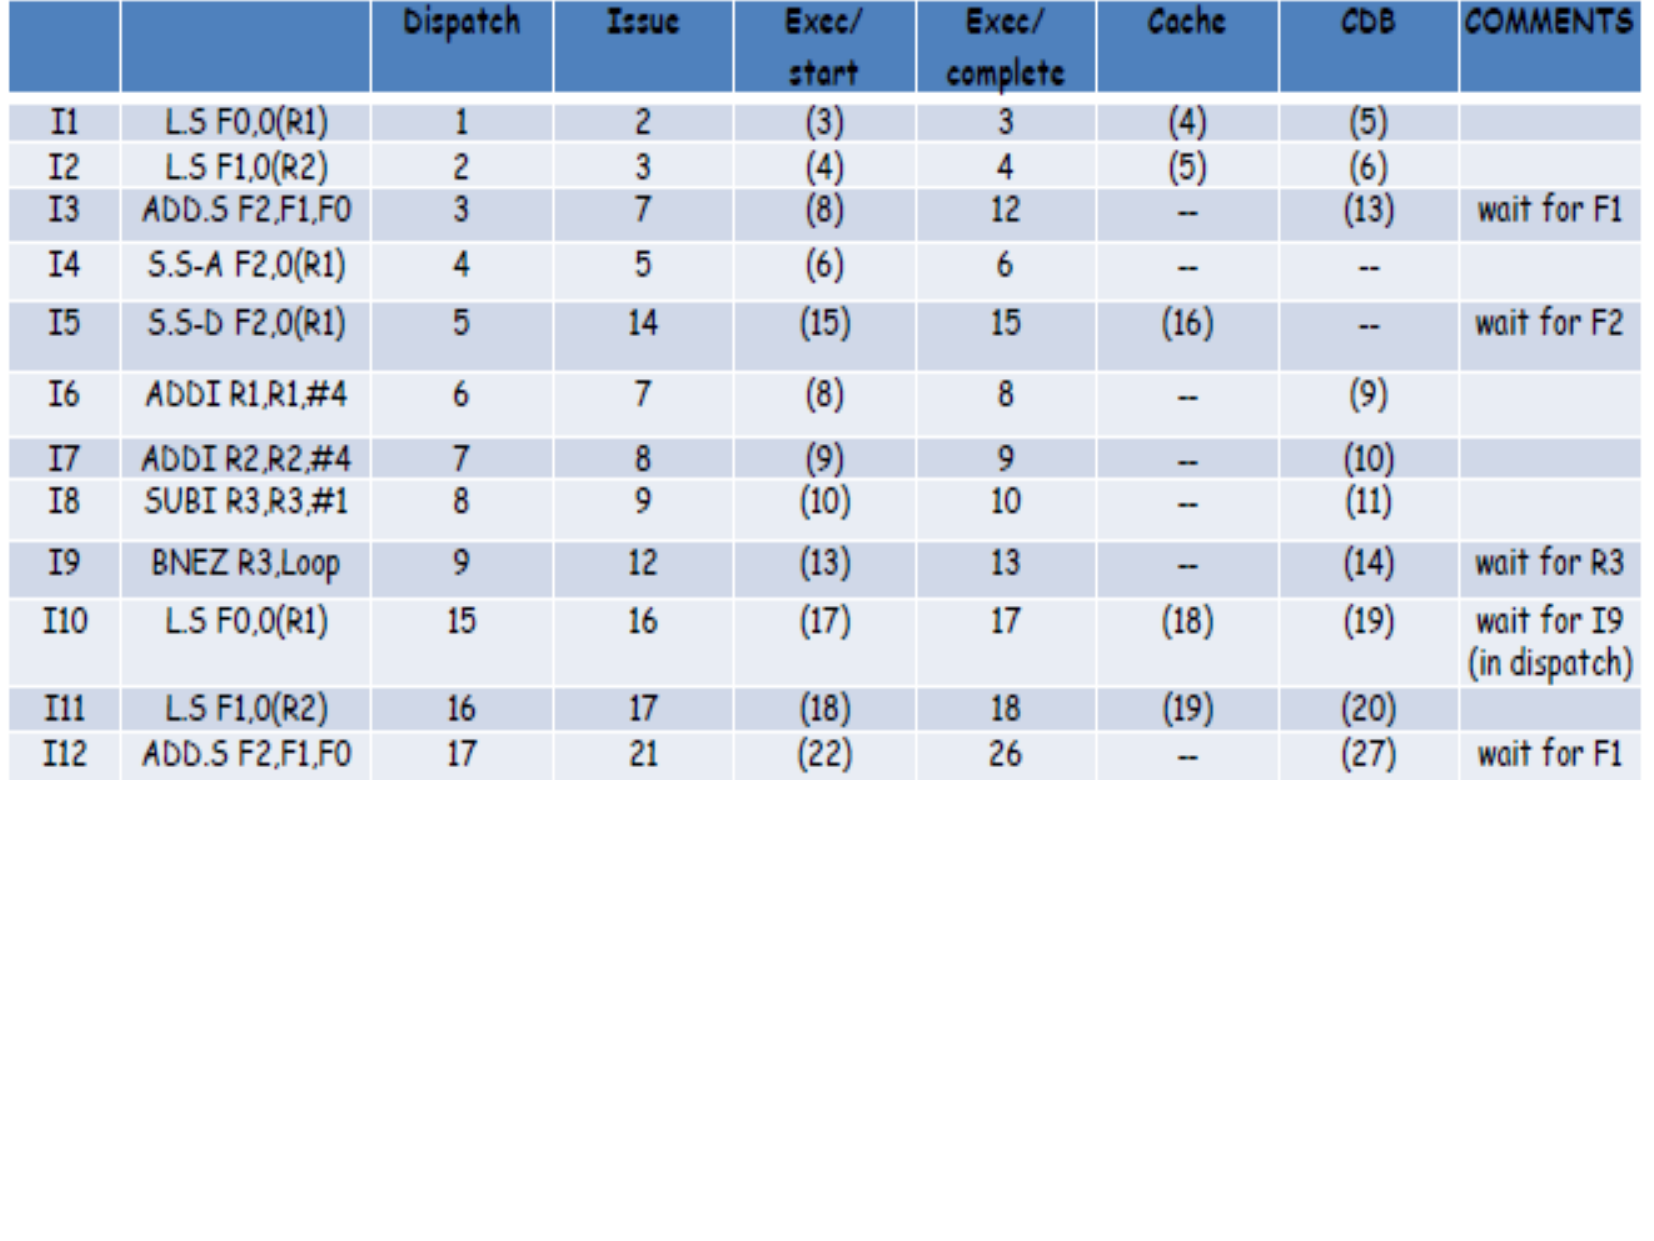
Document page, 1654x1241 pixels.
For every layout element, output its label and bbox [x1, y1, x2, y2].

picture [5, 0, 1654, 781]
